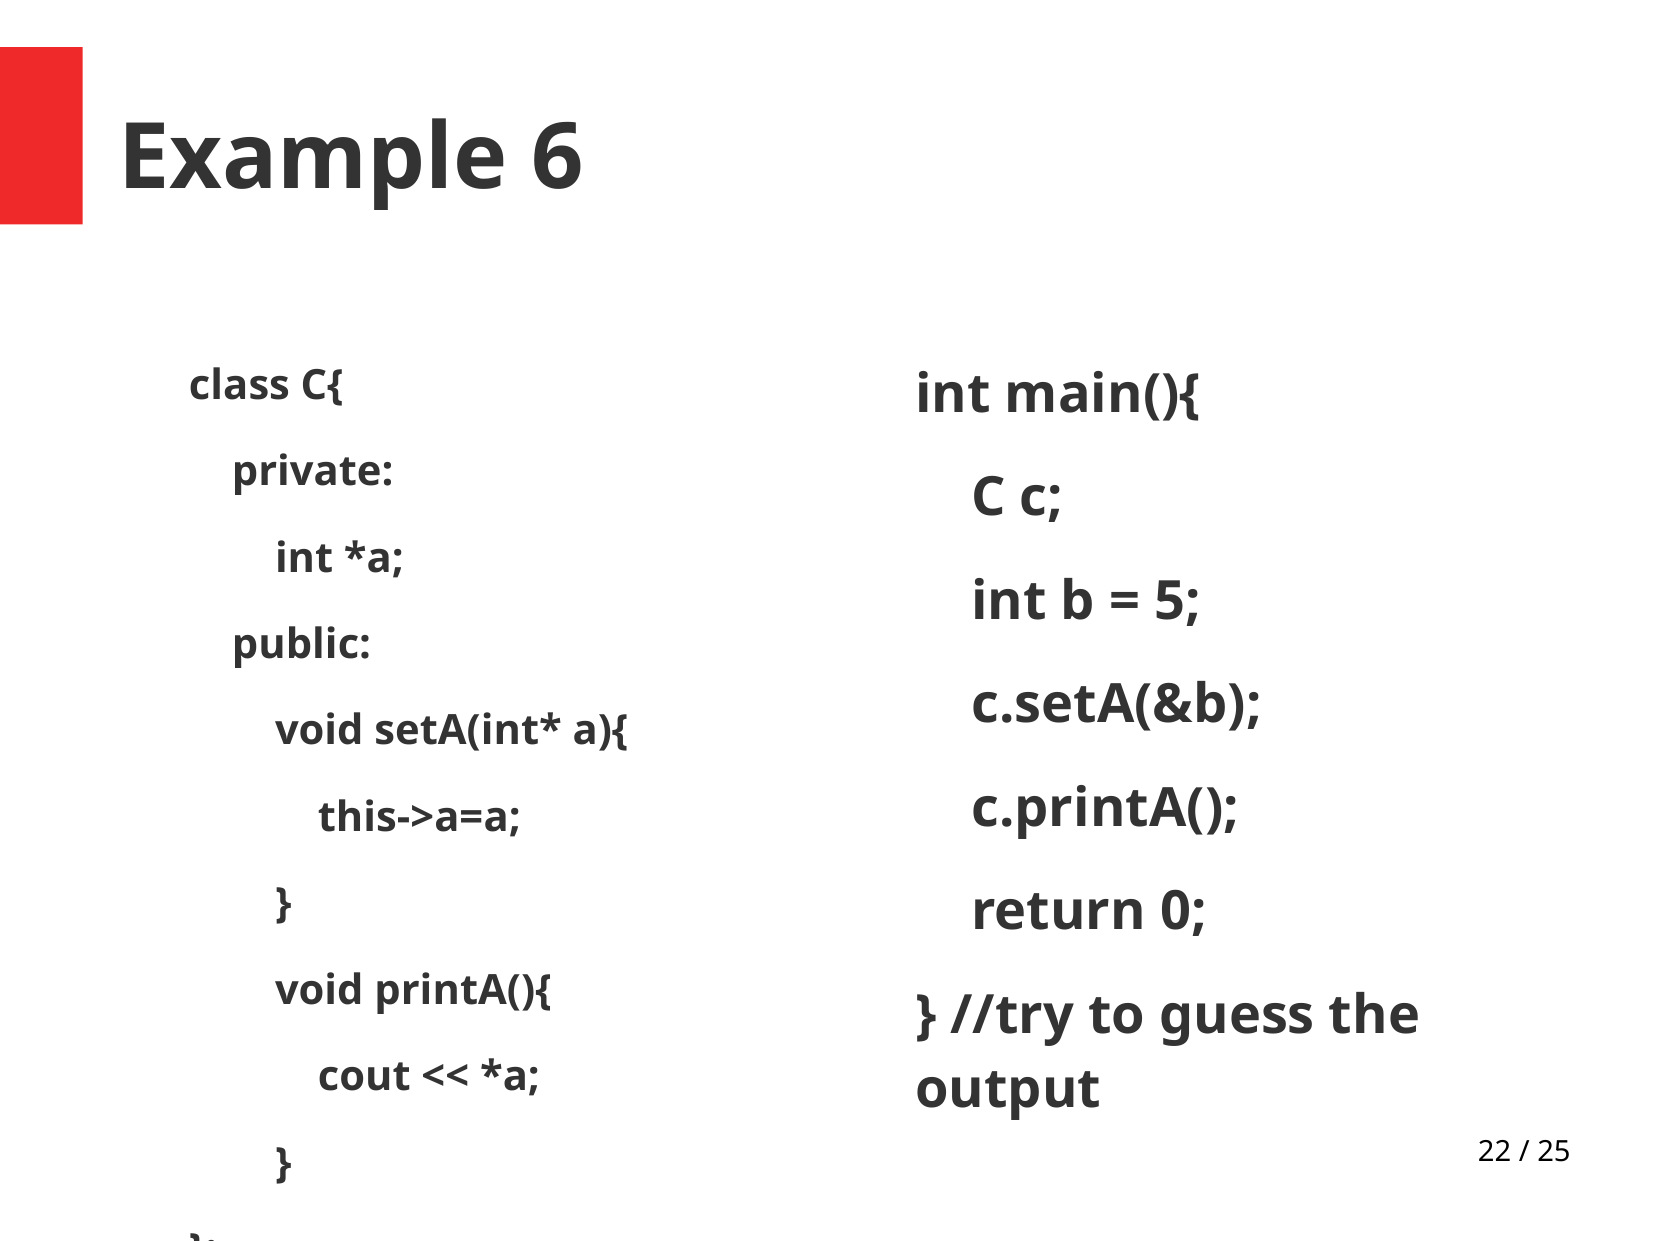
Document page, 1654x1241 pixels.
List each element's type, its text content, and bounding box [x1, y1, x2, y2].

list class C{ private: int *a; public: void setA(int* a){ this->a=a; } void printA(){ cout << *a; } }; [118, 354, 810, 1074]
list int main(){ C c; int b = 5; c.setA(&b); c.printA(); return 0; } //try to guess the output [844, 354, 1536, 1074]
title Example 6 [118, 49, 1571, 257]
